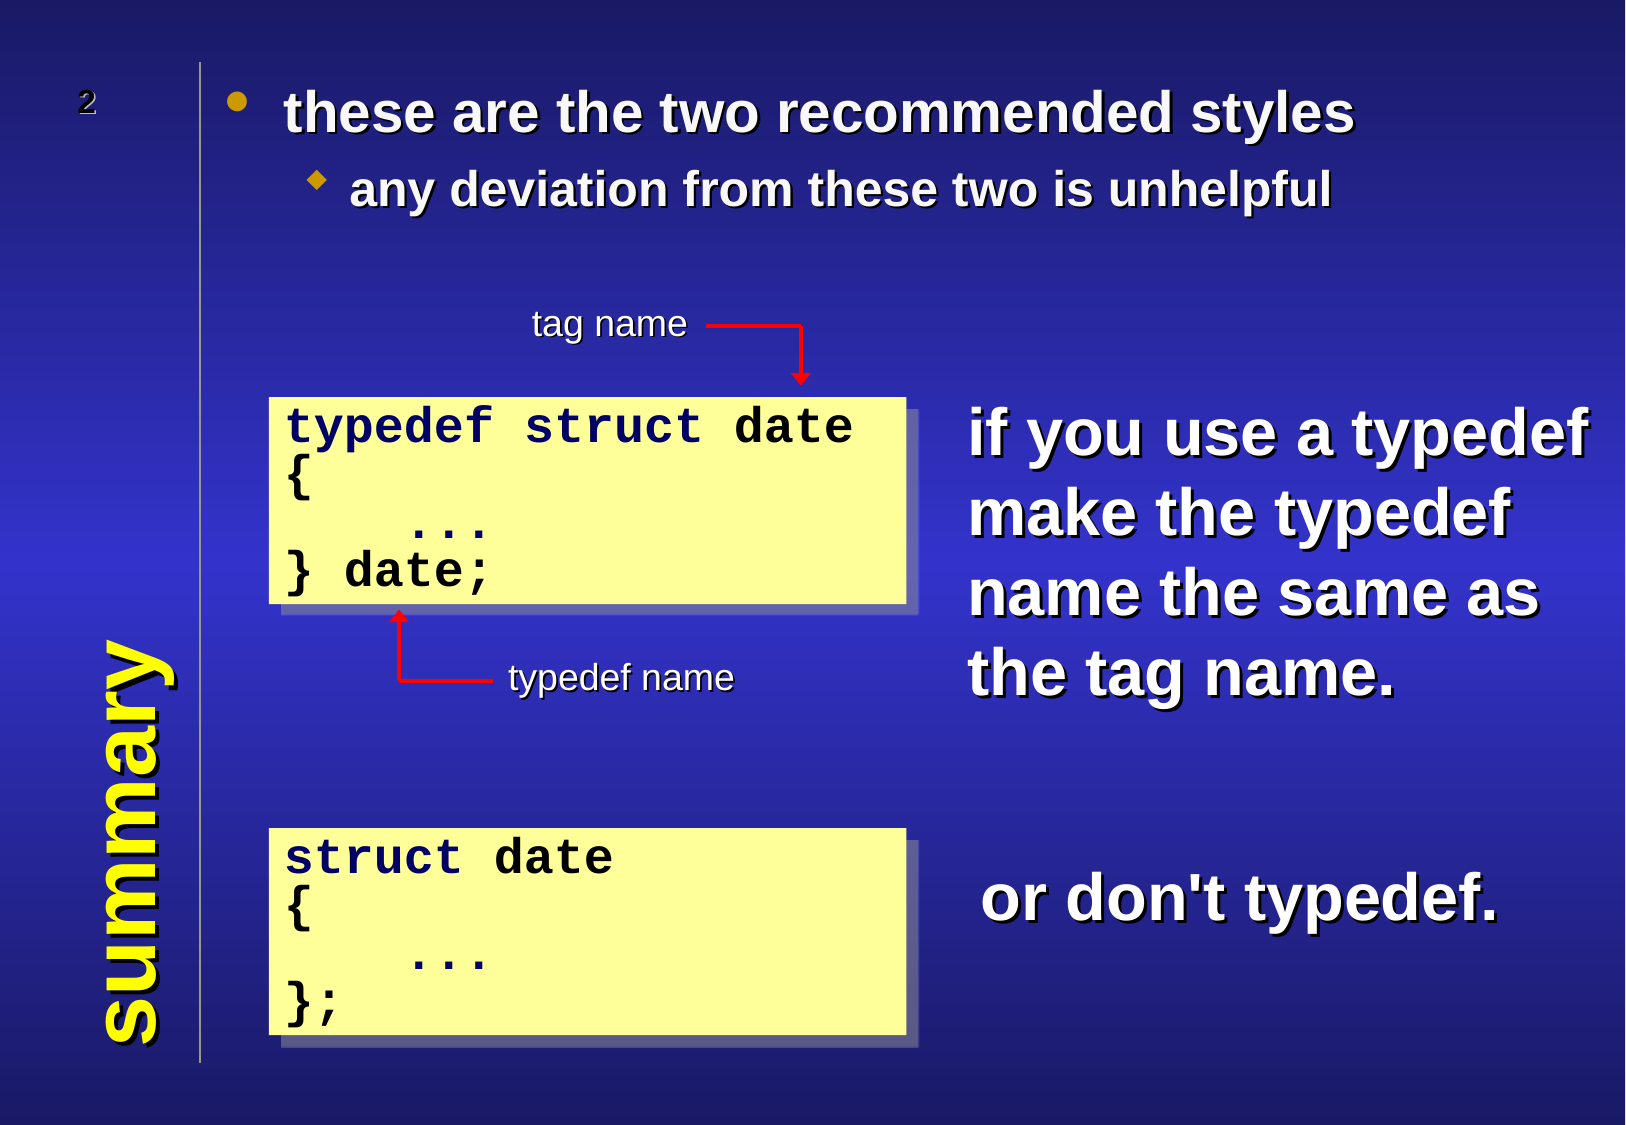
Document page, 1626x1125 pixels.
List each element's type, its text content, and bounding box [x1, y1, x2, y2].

text_box or don't typedef. [965, 846, 1516, 942]
text_box struct date { ... }; [268, 828, 907, 1036]
list these are the two recommended styles any deviation from these two is unhelpful [212, 66, 1625, 1067]
text_box typedef name [493, 645, 789, 706]
text_box if you use a typedef make the typedef name the same as the tag name. [952, 381, 1605, 717]
text_box typedef struct date { ... } date; [268, 397, 907, 605]
text_box tag name [517, 290, 1073, 352]
title summary [50, 187, 188, 1063]
